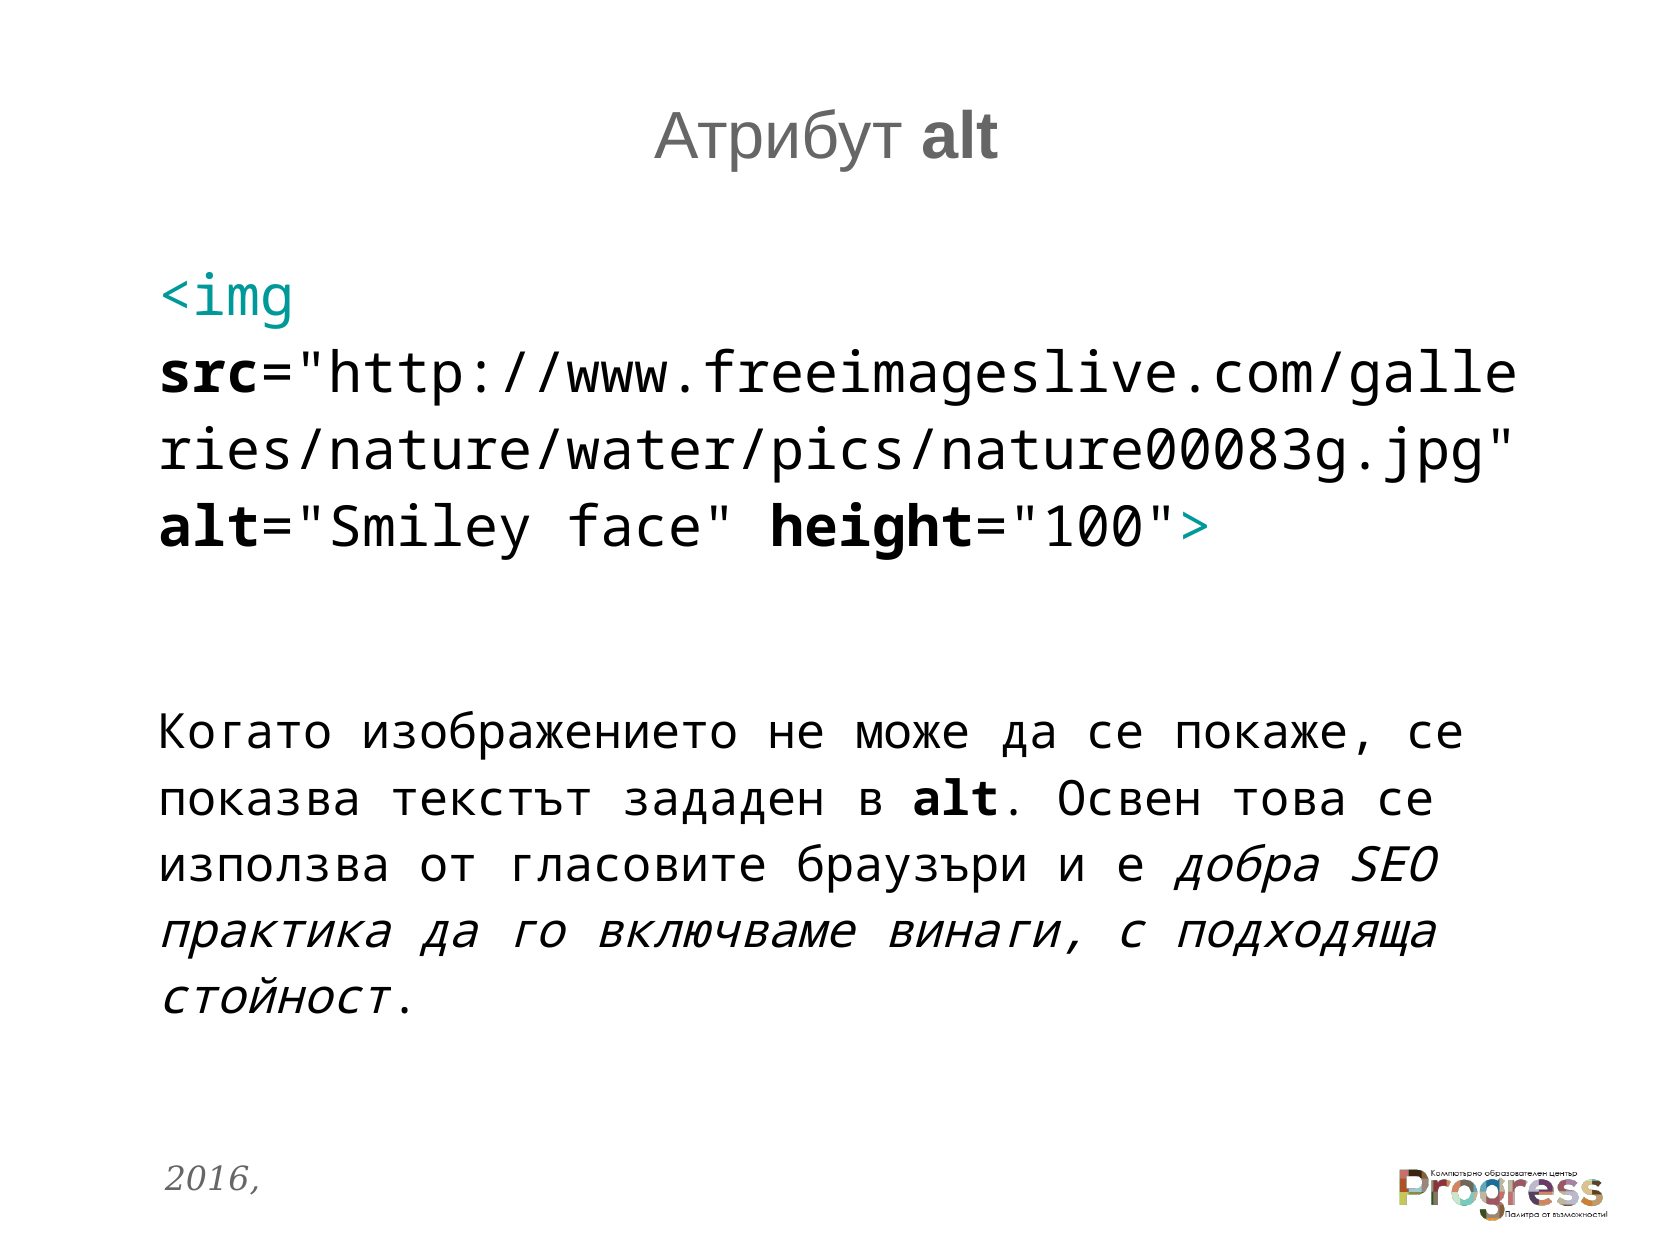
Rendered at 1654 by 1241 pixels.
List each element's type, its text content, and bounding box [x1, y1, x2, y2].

title Атрибут alt [82, 55, 1571, 216]
picture [1399, 1168, 1613, 1221]
text_box 2016, Ива Е. Попова [150, 1152, 586, 1201]
list <img src="http://www.freeimageslive.com/galleries/nature/water/pics/nature00083g.jpg" alt="Smiley face" height="100"> Когато изображението не може да се покаже, се показва текстът зададен в alt. Освен това се използва от гласовите браузъри и е добра SEO практика да го включваме винаги, с подходяща стойност. [90, 255, 1531, 1036]
